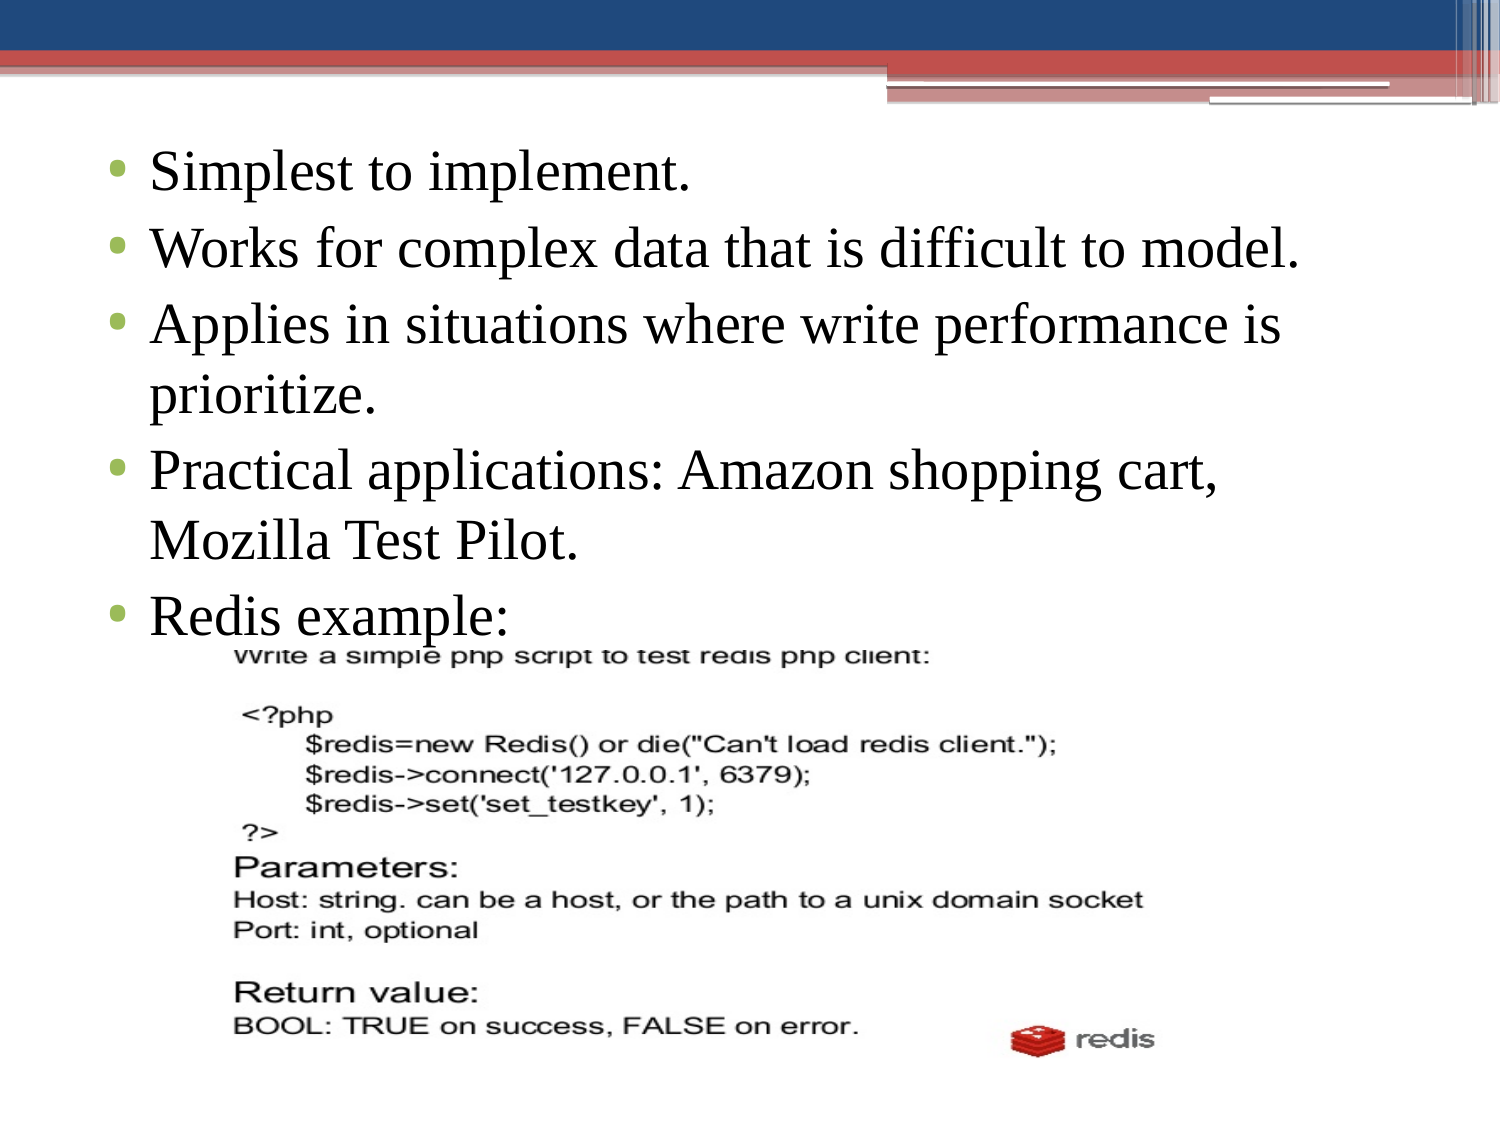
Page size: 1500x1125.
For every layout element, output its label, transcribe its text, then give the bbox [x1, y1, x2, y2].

picture [125, 650, 1200, 1075]
list Simplest to implement. Works for complex data that is difficult to model. Applies in situations where write performance is prioritize. Practical applications: Amazon shopping cart, Mozilla Test Pilot. Redis example: [75, 125, 1425, 1079]
